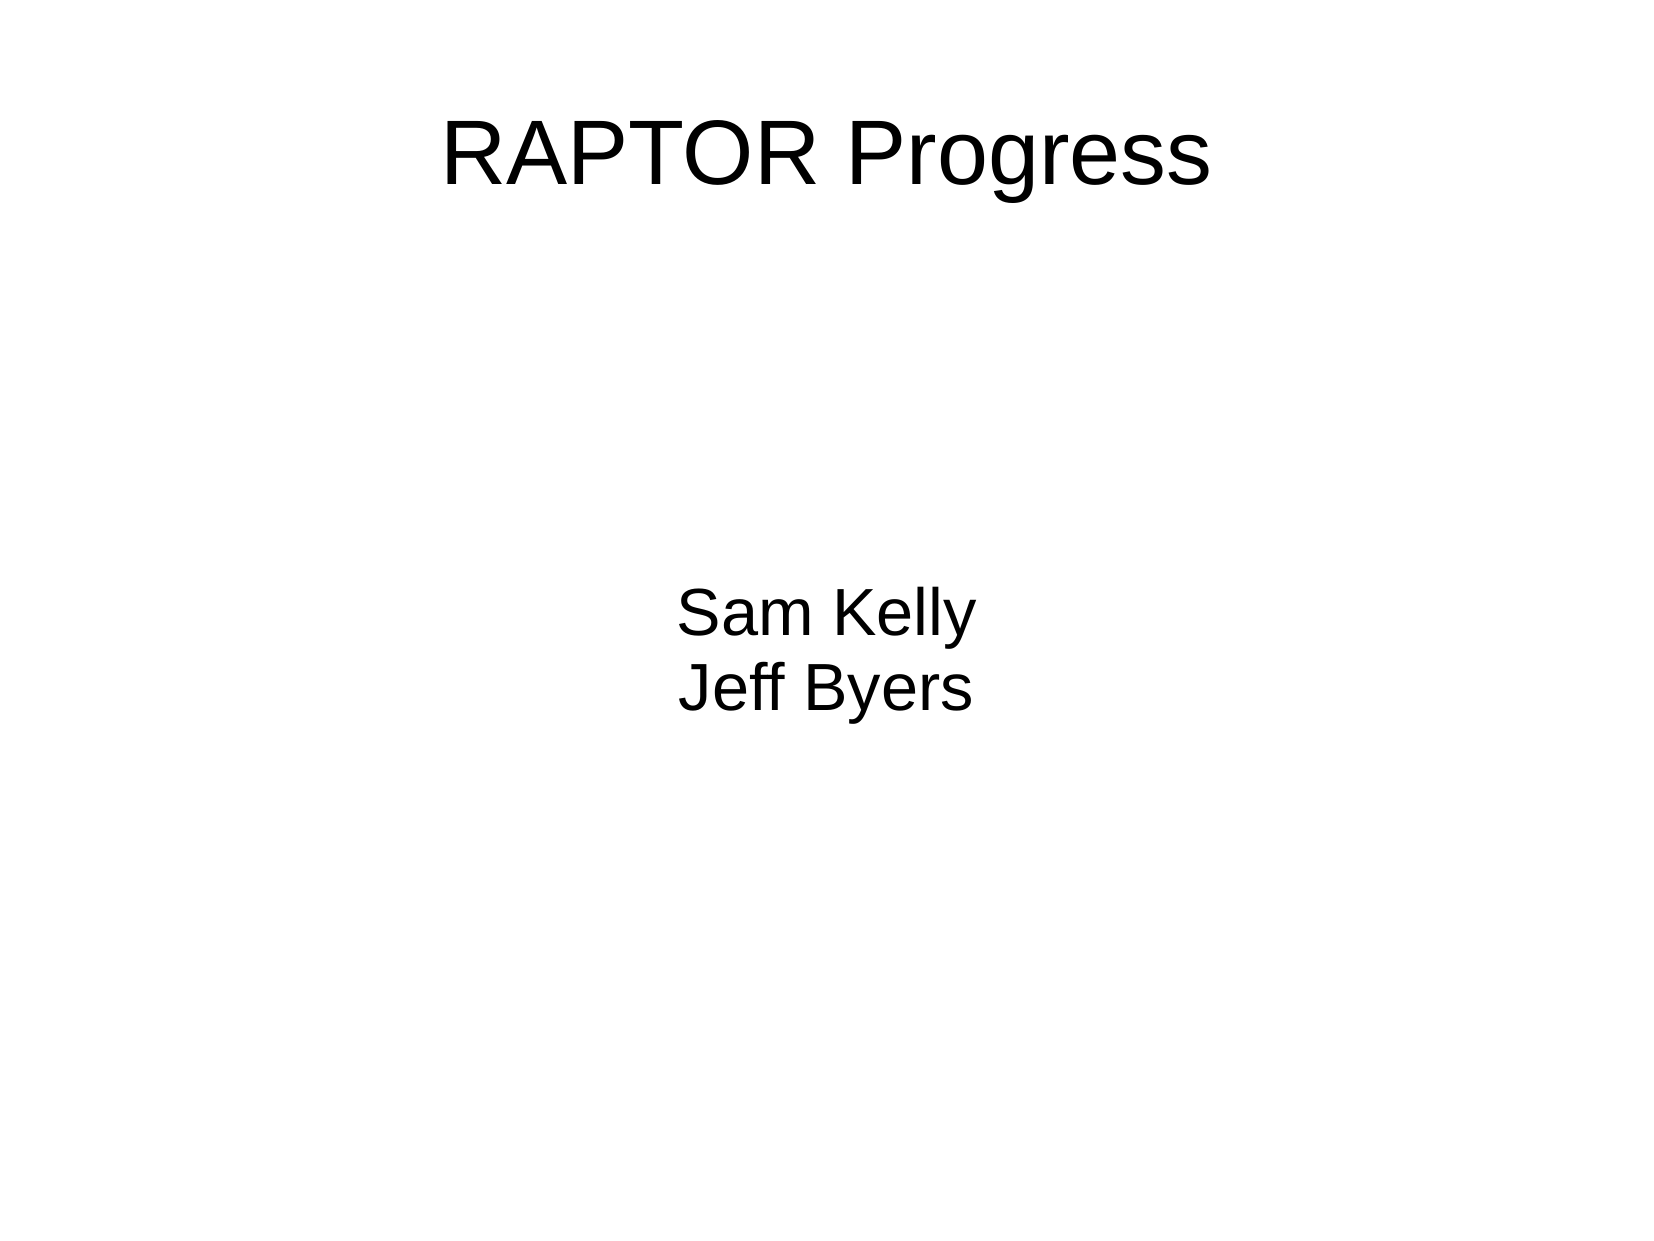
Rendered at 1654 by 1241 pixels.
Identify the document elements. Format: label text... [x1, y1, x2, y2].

subtitle Sam Kelly Jeff Byers [82, 290, 1571, 1010]
title RAPTOR Progress [82, 49, 1571, 257]
